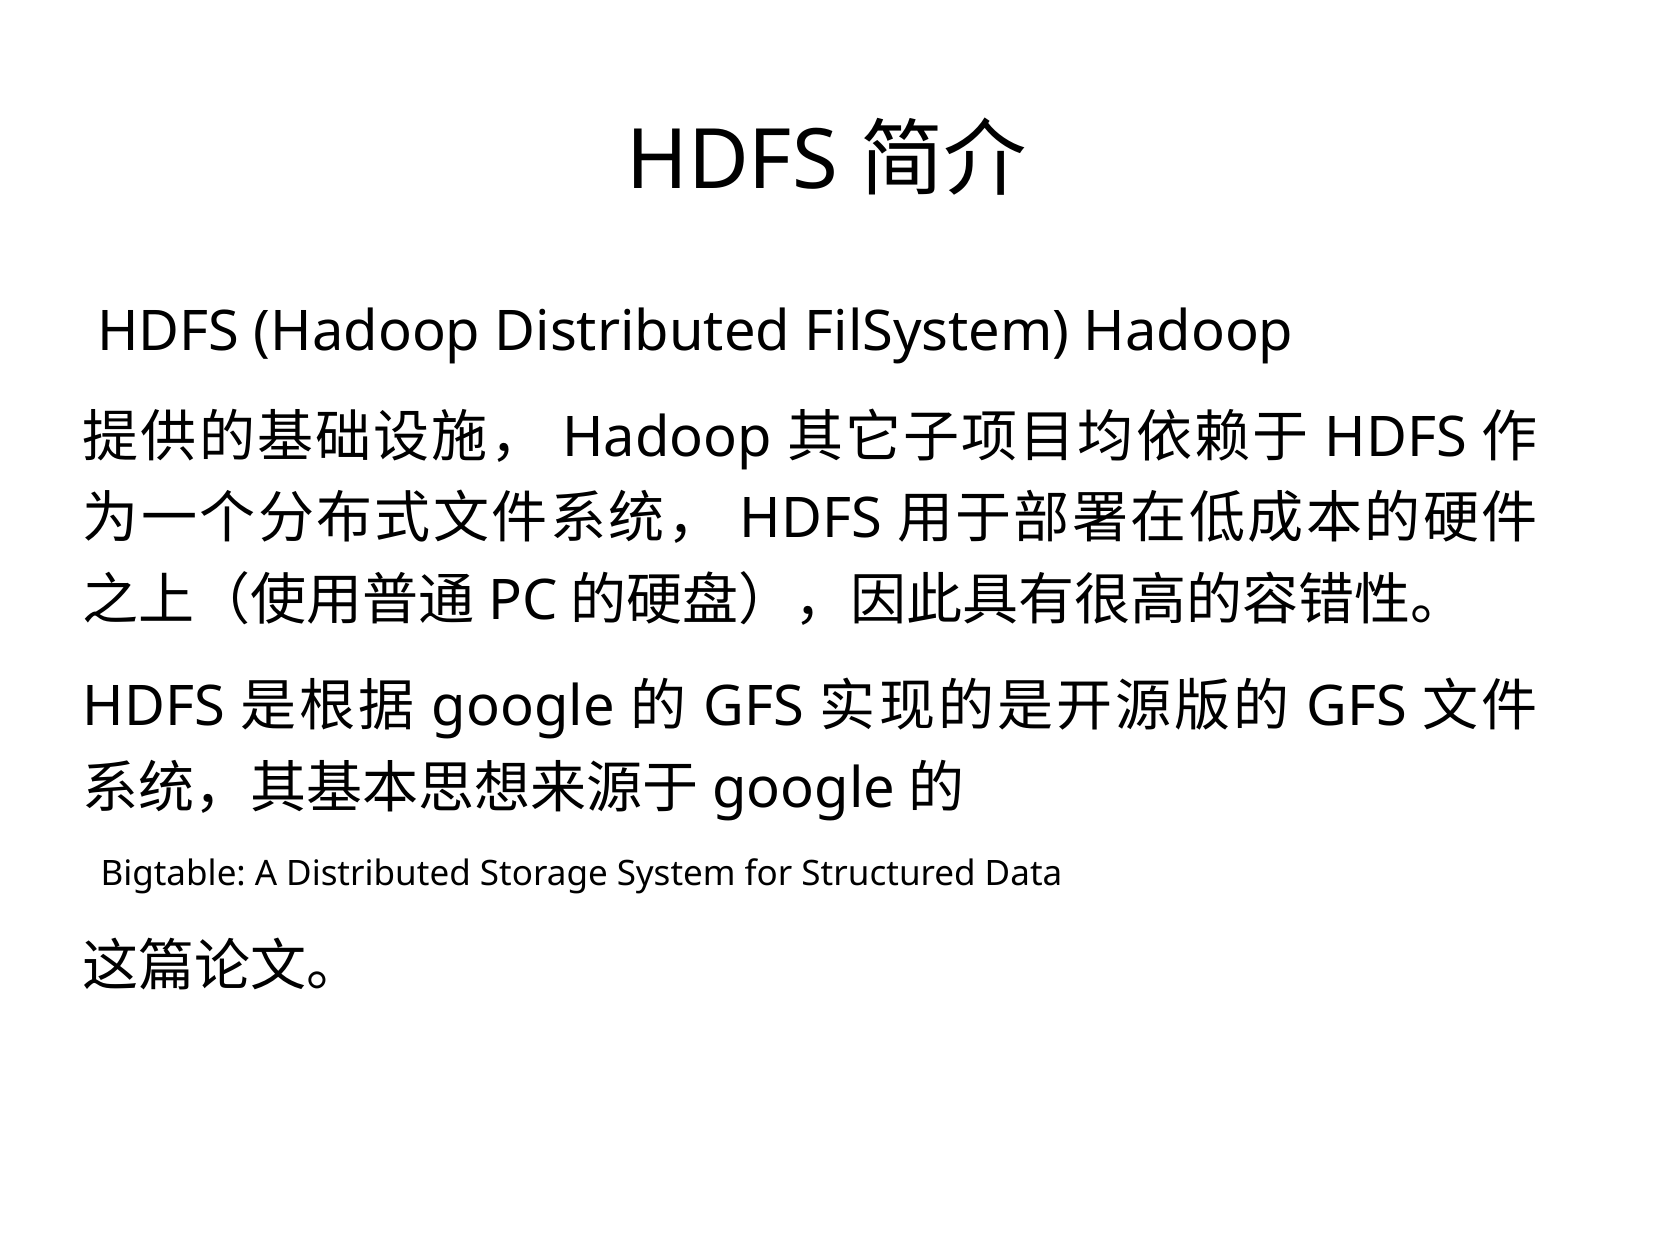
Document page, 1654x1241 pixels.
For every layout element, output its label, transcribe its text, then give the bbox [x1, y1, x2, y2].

list HDFS (Hadoop Distributed FilSystem) Hadoop 提供的基础设施，Hadoop其它子项目均依赖于HDFS作为一个分布式文件系统，HDFS用于部署在低成本的硬件之上（使用普通PC的硬盘），因此具有很高的容错性。 HDFS是根据google的GFS实现的是开源版的GFS文件系统，其基本思想来源于google的 Bigtable: A Distributed Storage System for Structured Data 这篇论文。 [82, 290, 1538, 1010]
title HDFS简介 [82, 49, 1571, 257]
